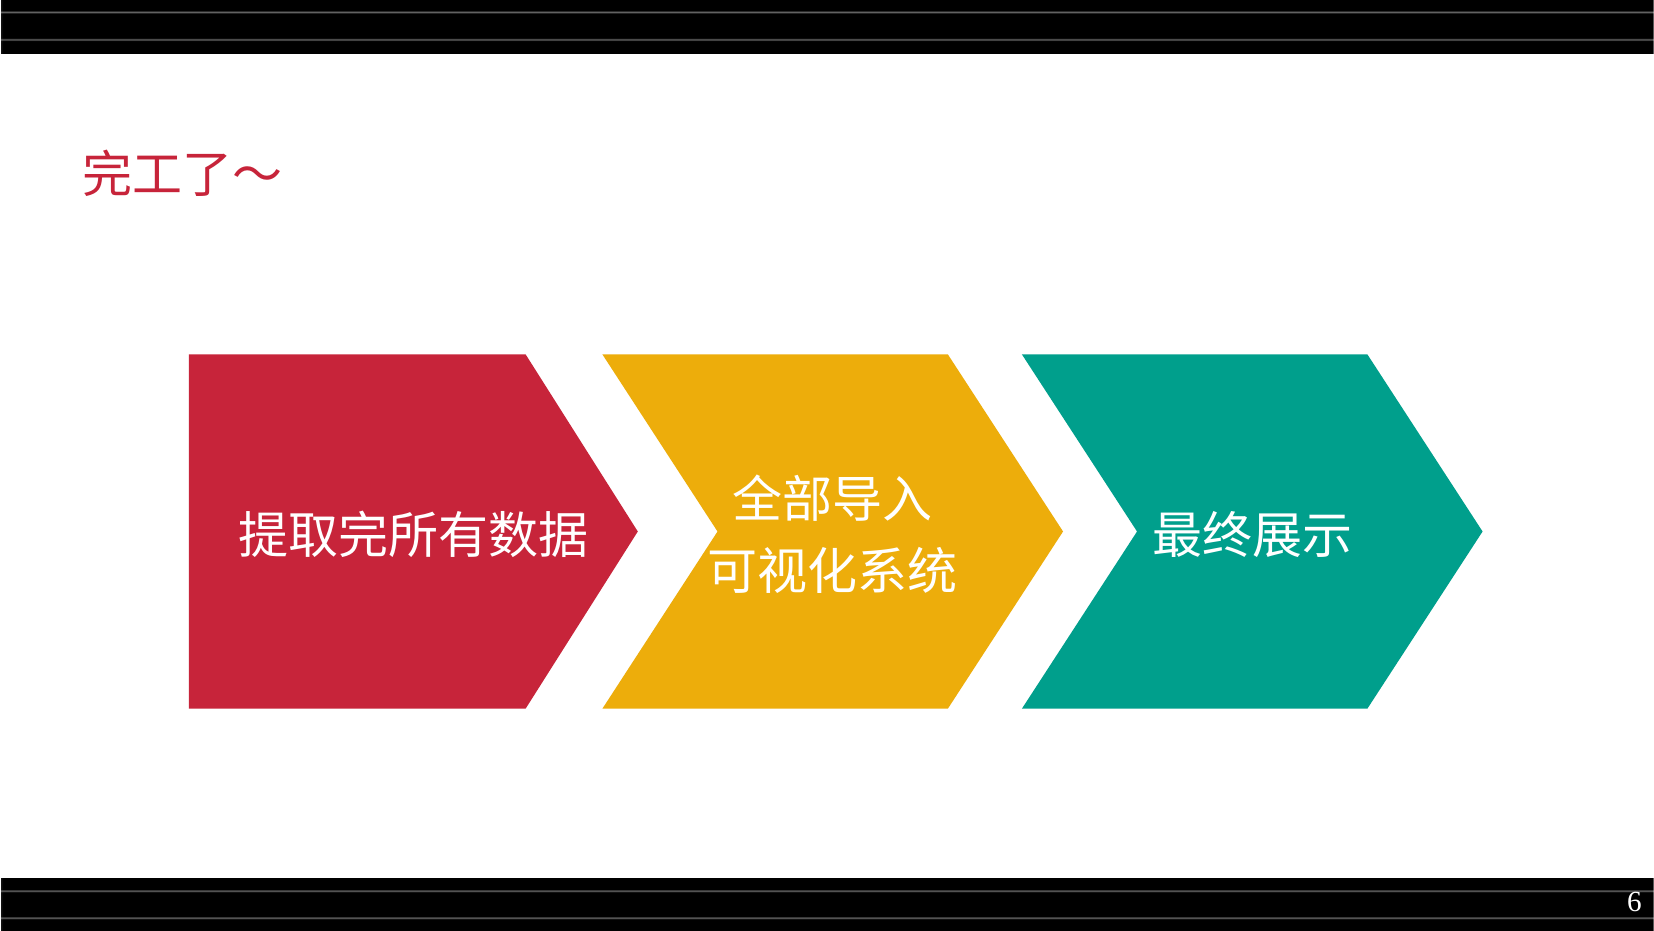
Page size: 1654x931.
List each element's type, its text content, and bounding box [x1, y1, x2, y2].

text_box 全部导入 可视化系统 [602, 354, 1064, 709]
title 完工了～ [82, 92, 1571, 249]
text_box 提取完所有数据 [188, 354, 638, 709]
text_box 最终展示 [1021, 354, 1483, 709]
picture [1, 878, 1654, 931]
picture [1, 0, 1654, 54]
